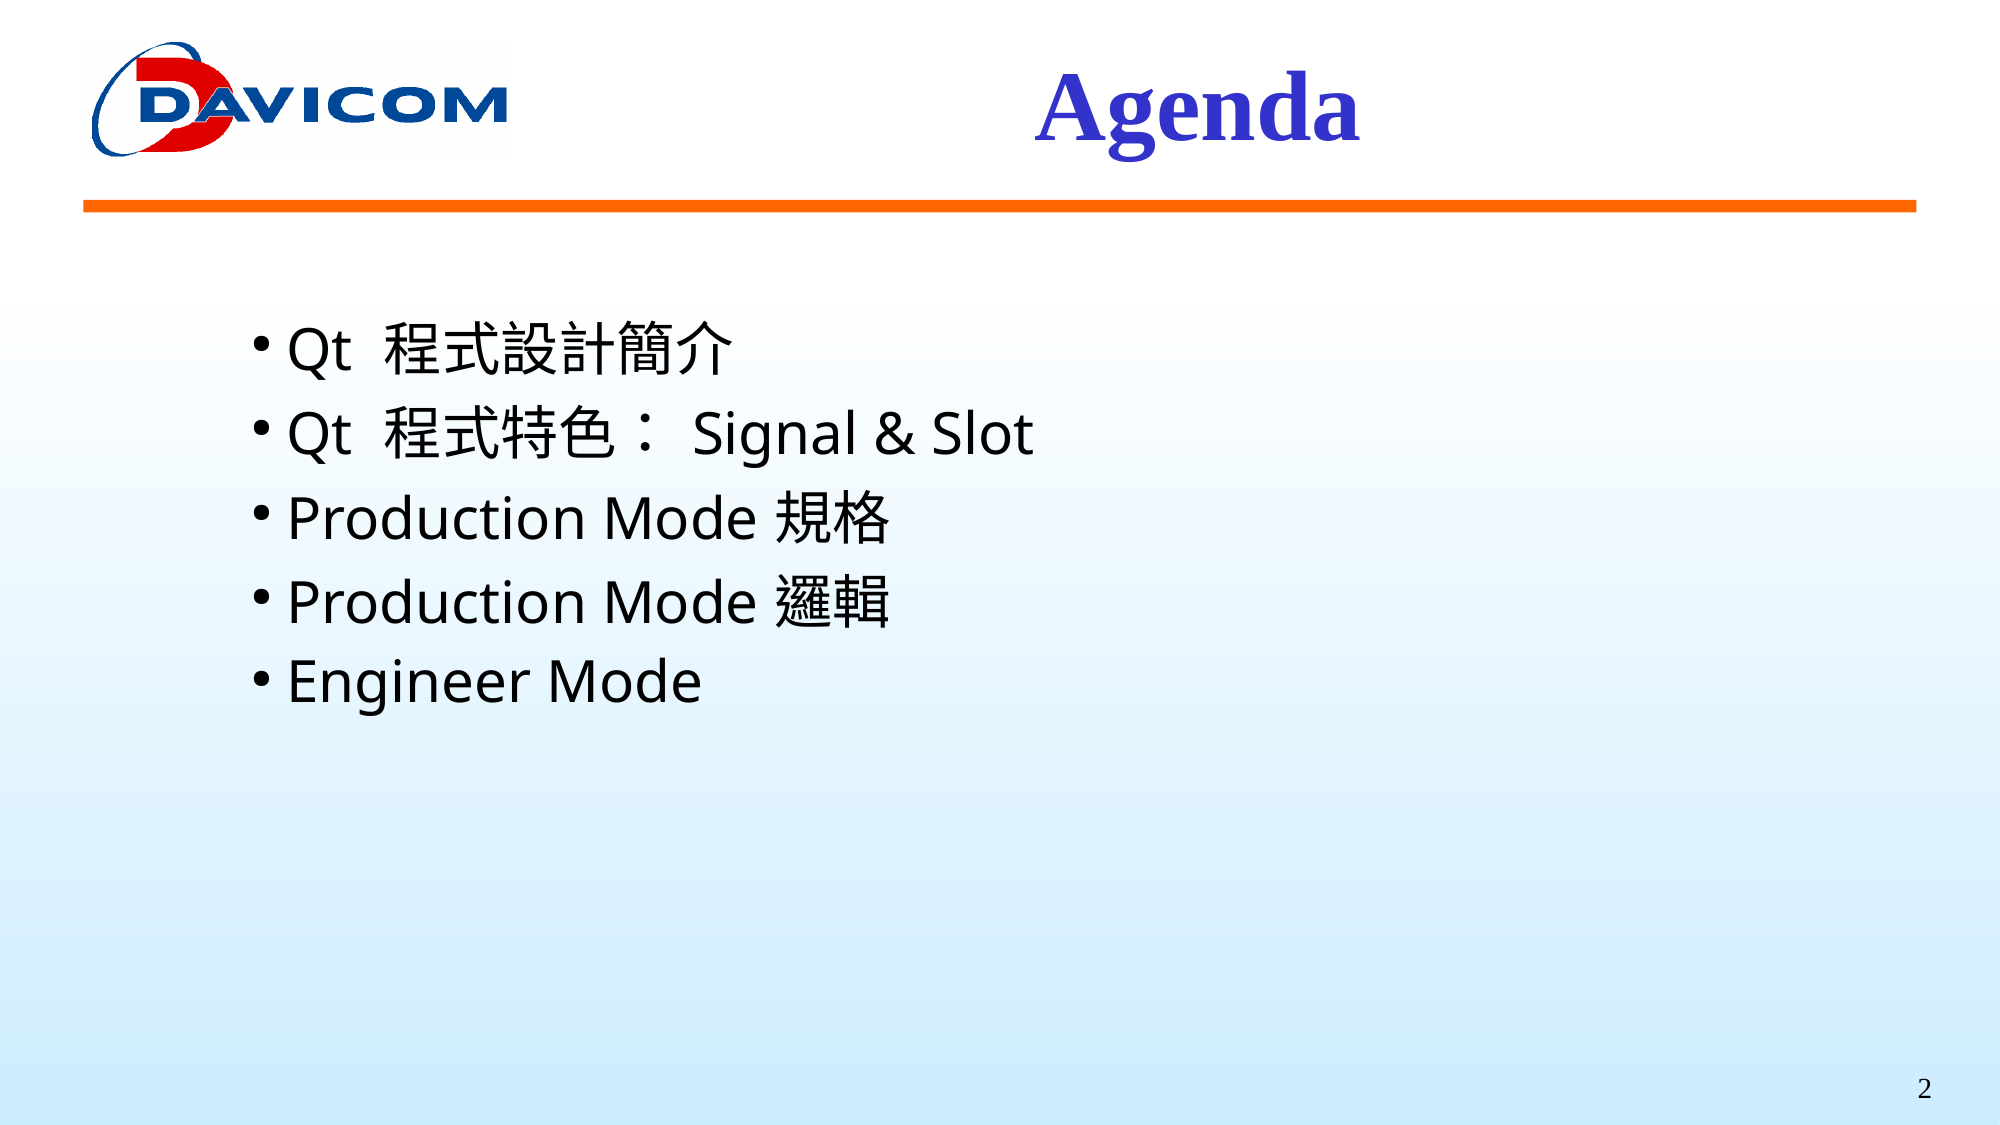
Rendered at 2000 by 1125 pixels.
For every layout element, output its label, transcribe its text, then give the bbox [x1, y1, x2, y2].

title Agenda [513, 12, 1884, 200]
text_box Qt 程式設計簡介 Qt 程式特色：Signal & Slot Production Mode規格 Production Mode邏輯 Engineer Mode [236, 295, 1831, 747]
